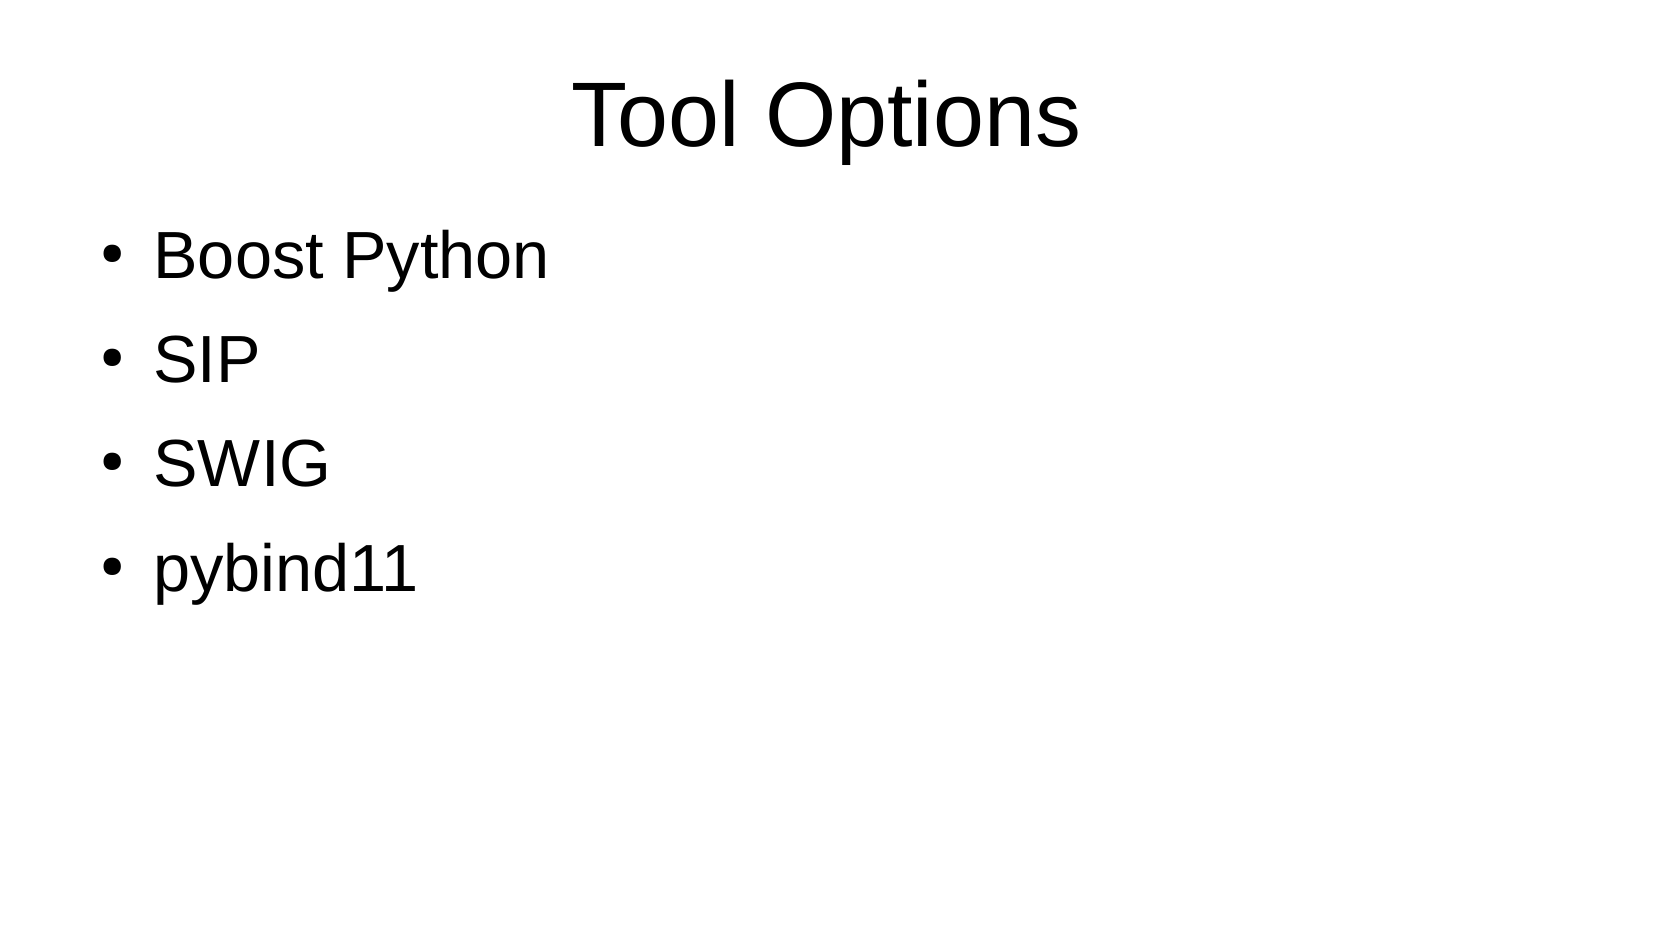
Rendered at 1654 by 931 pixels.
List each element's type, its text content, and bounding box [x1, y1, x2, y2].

title Tool Options [82, 37, 1571, 193]
list Boost Python SIP SWIG pybind11 [82, 217, 1571, 758]
